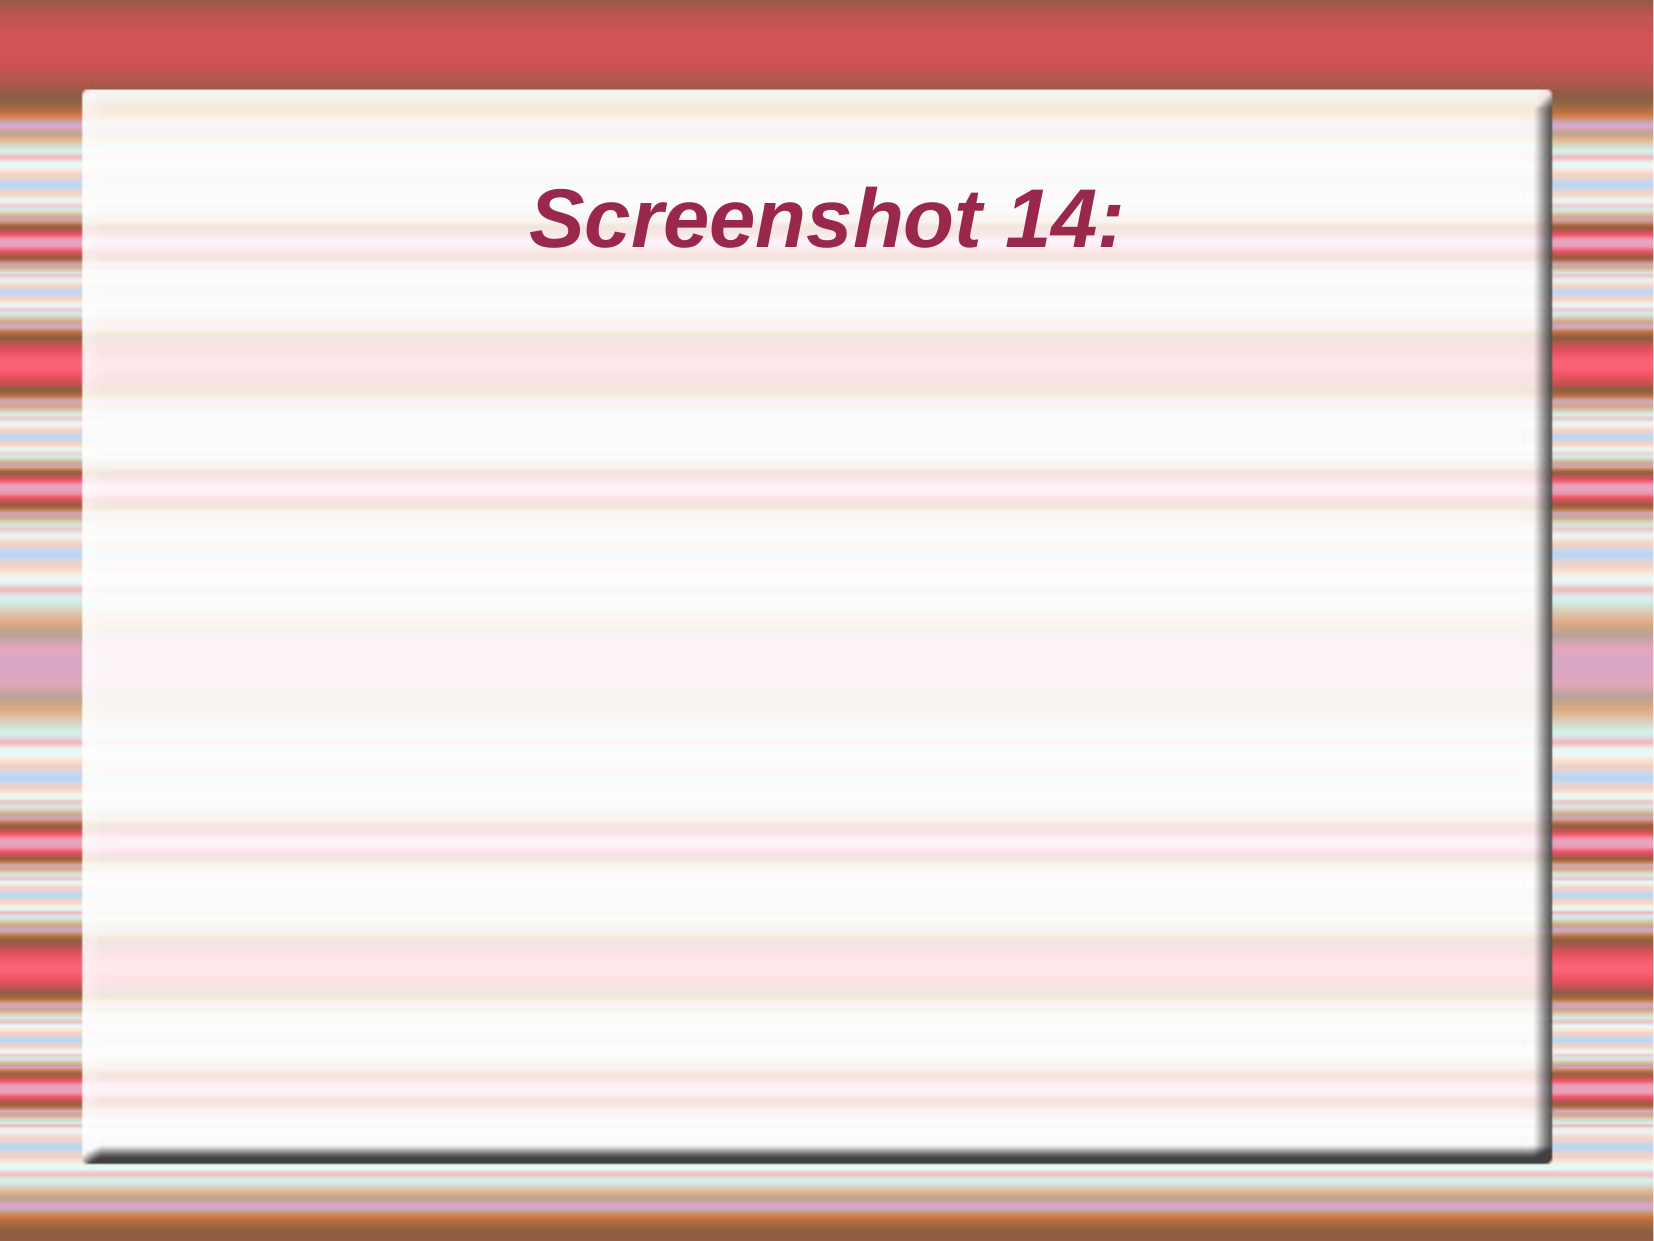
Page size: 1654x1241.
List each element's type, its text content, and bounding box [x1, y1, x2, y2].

picture [0, 0, 1654, 1241]
title Screenshot 14: [121, 114, 1534, 322]
